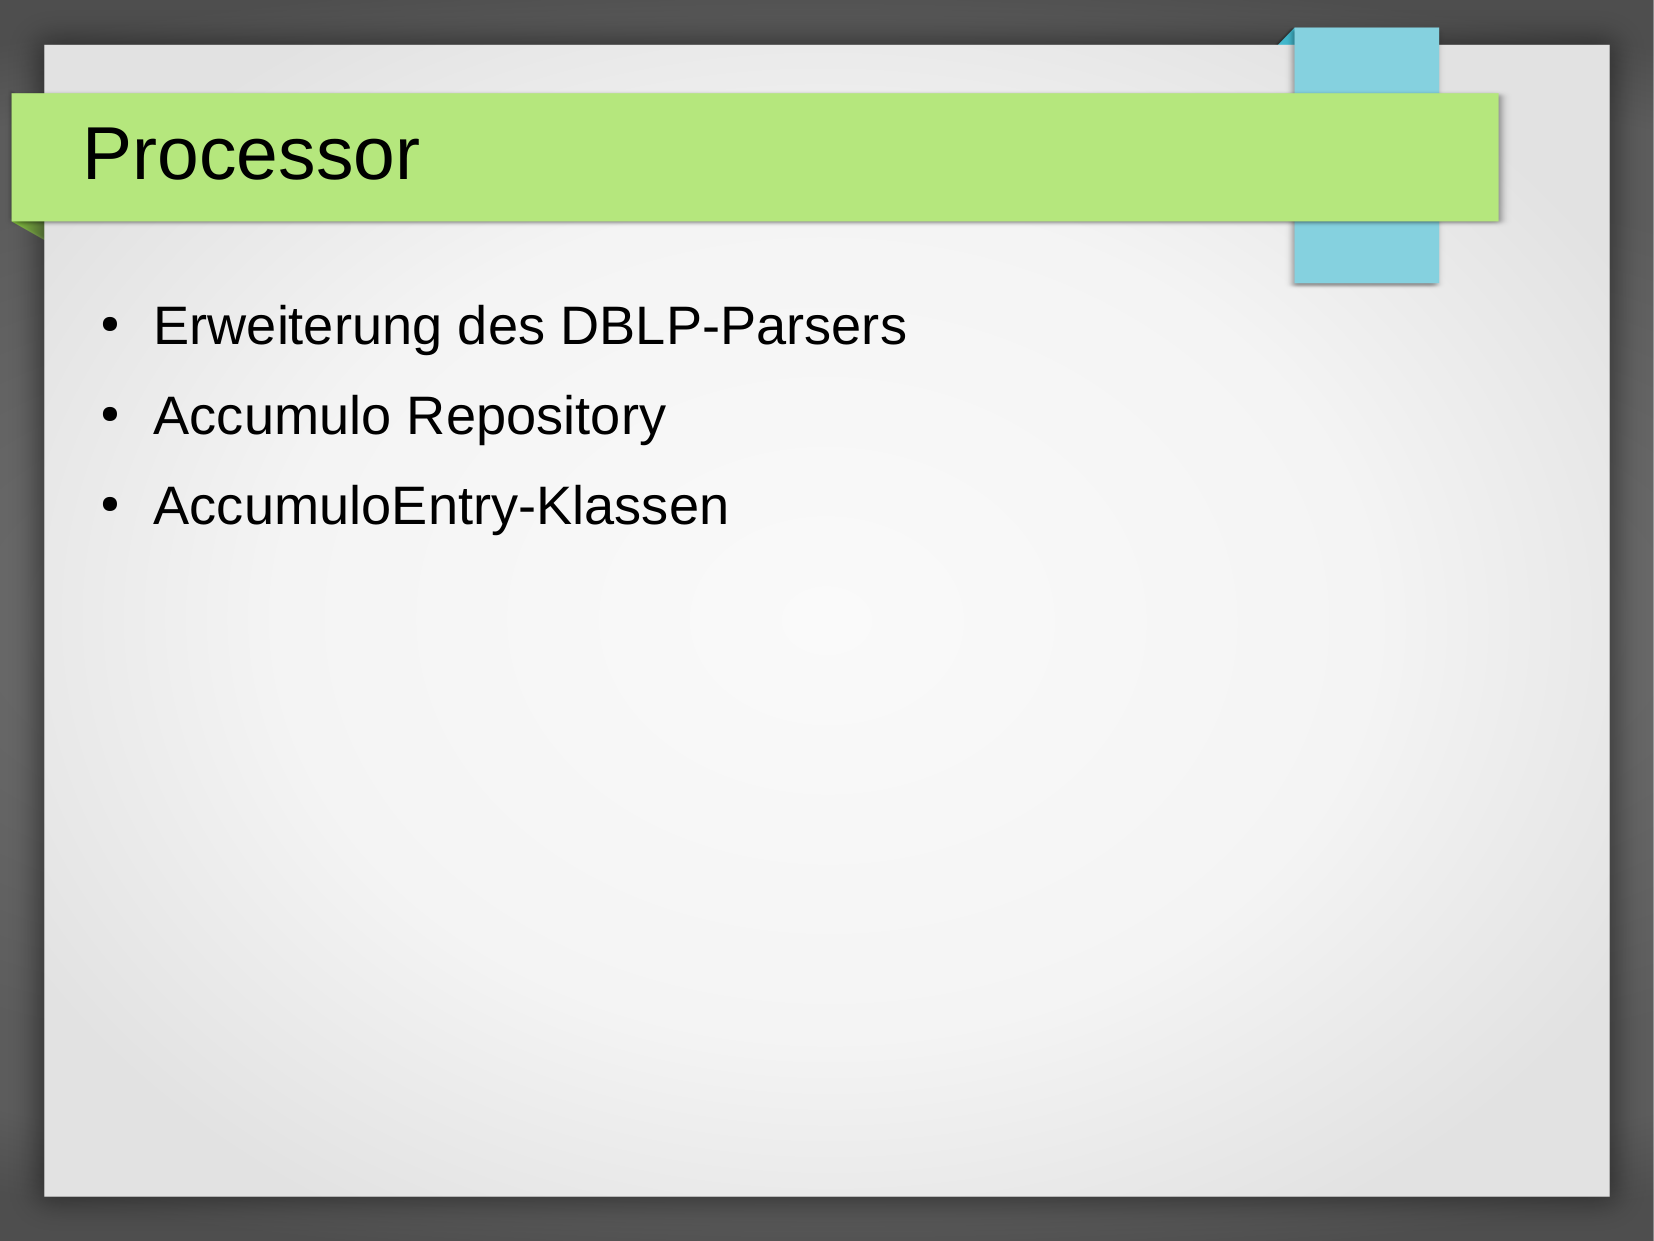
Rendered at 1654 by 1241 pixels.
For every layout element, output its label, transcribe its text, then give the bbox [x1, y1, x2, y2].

picture [0, 0, 1654, 1241]
title Processor [82, 94, 1264, 213]
list Erweiterung des DBLP-Parsers Accumulo Repository AccumuloEntry-Klassen [82, 295, 1571, 1015]
